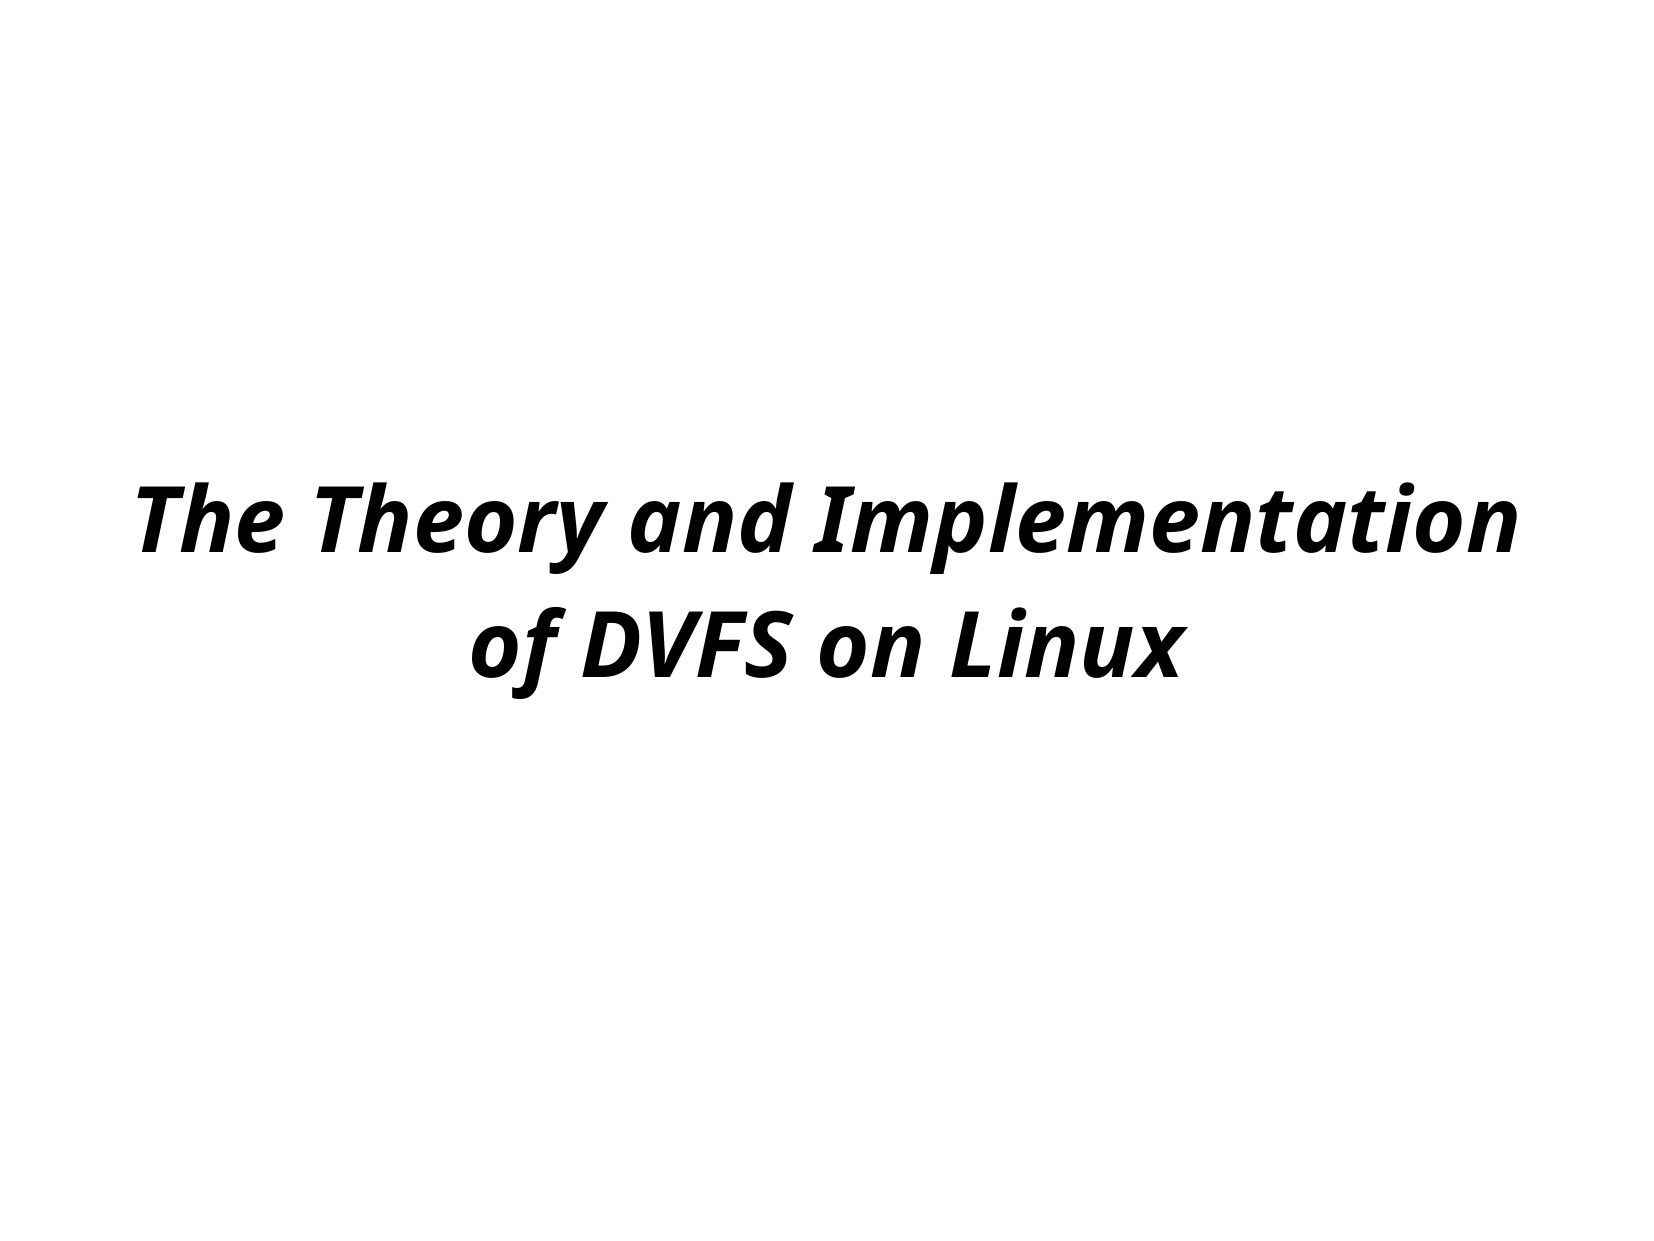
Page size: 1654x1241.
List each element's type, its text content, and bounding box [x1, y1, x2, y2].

subtitle The Theory and Implementation of DVFS on Linux [82, 49, 1571, 1109]
